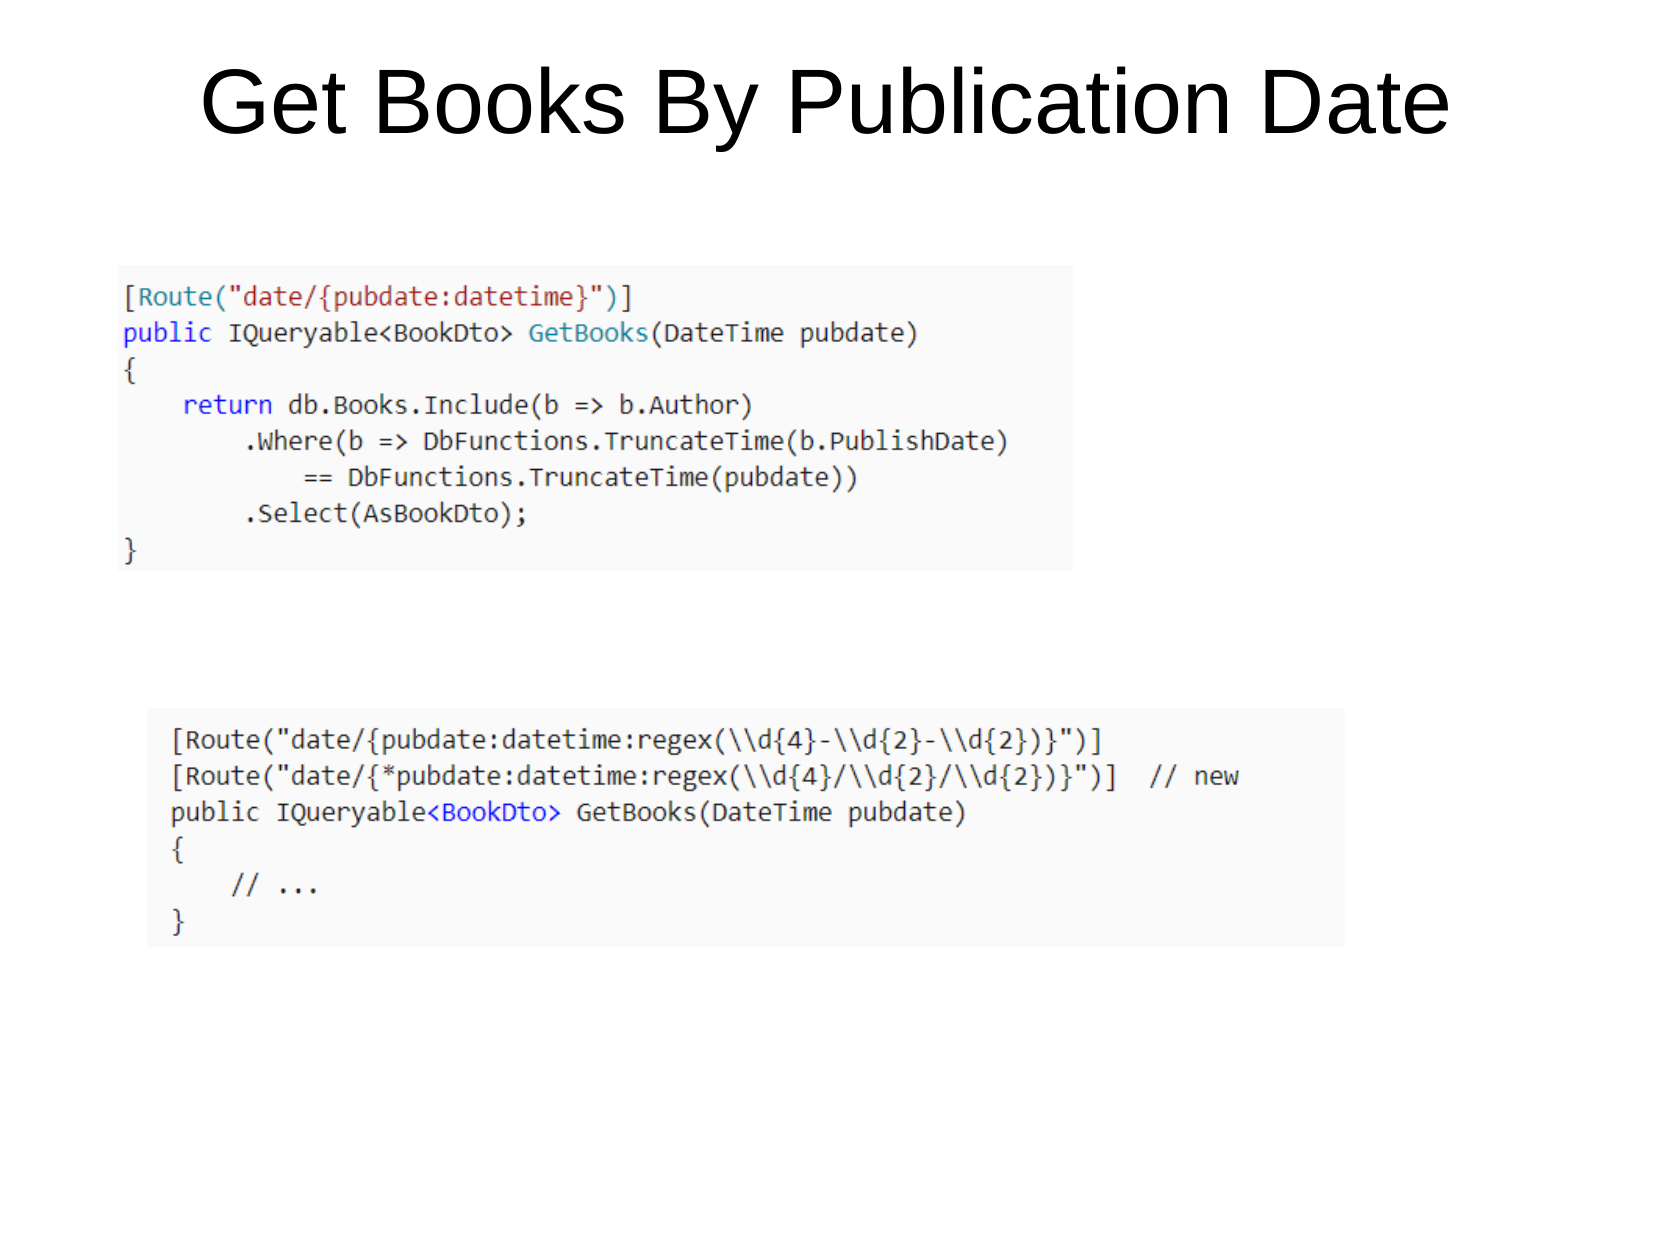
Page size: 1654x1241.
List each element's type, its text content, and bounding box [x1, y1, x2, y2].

title Get Books By Publication Date [82, 49, 1571, 257]
picture [118, 265, 1073, 571]
picture [147, 708, 1345, 947]
